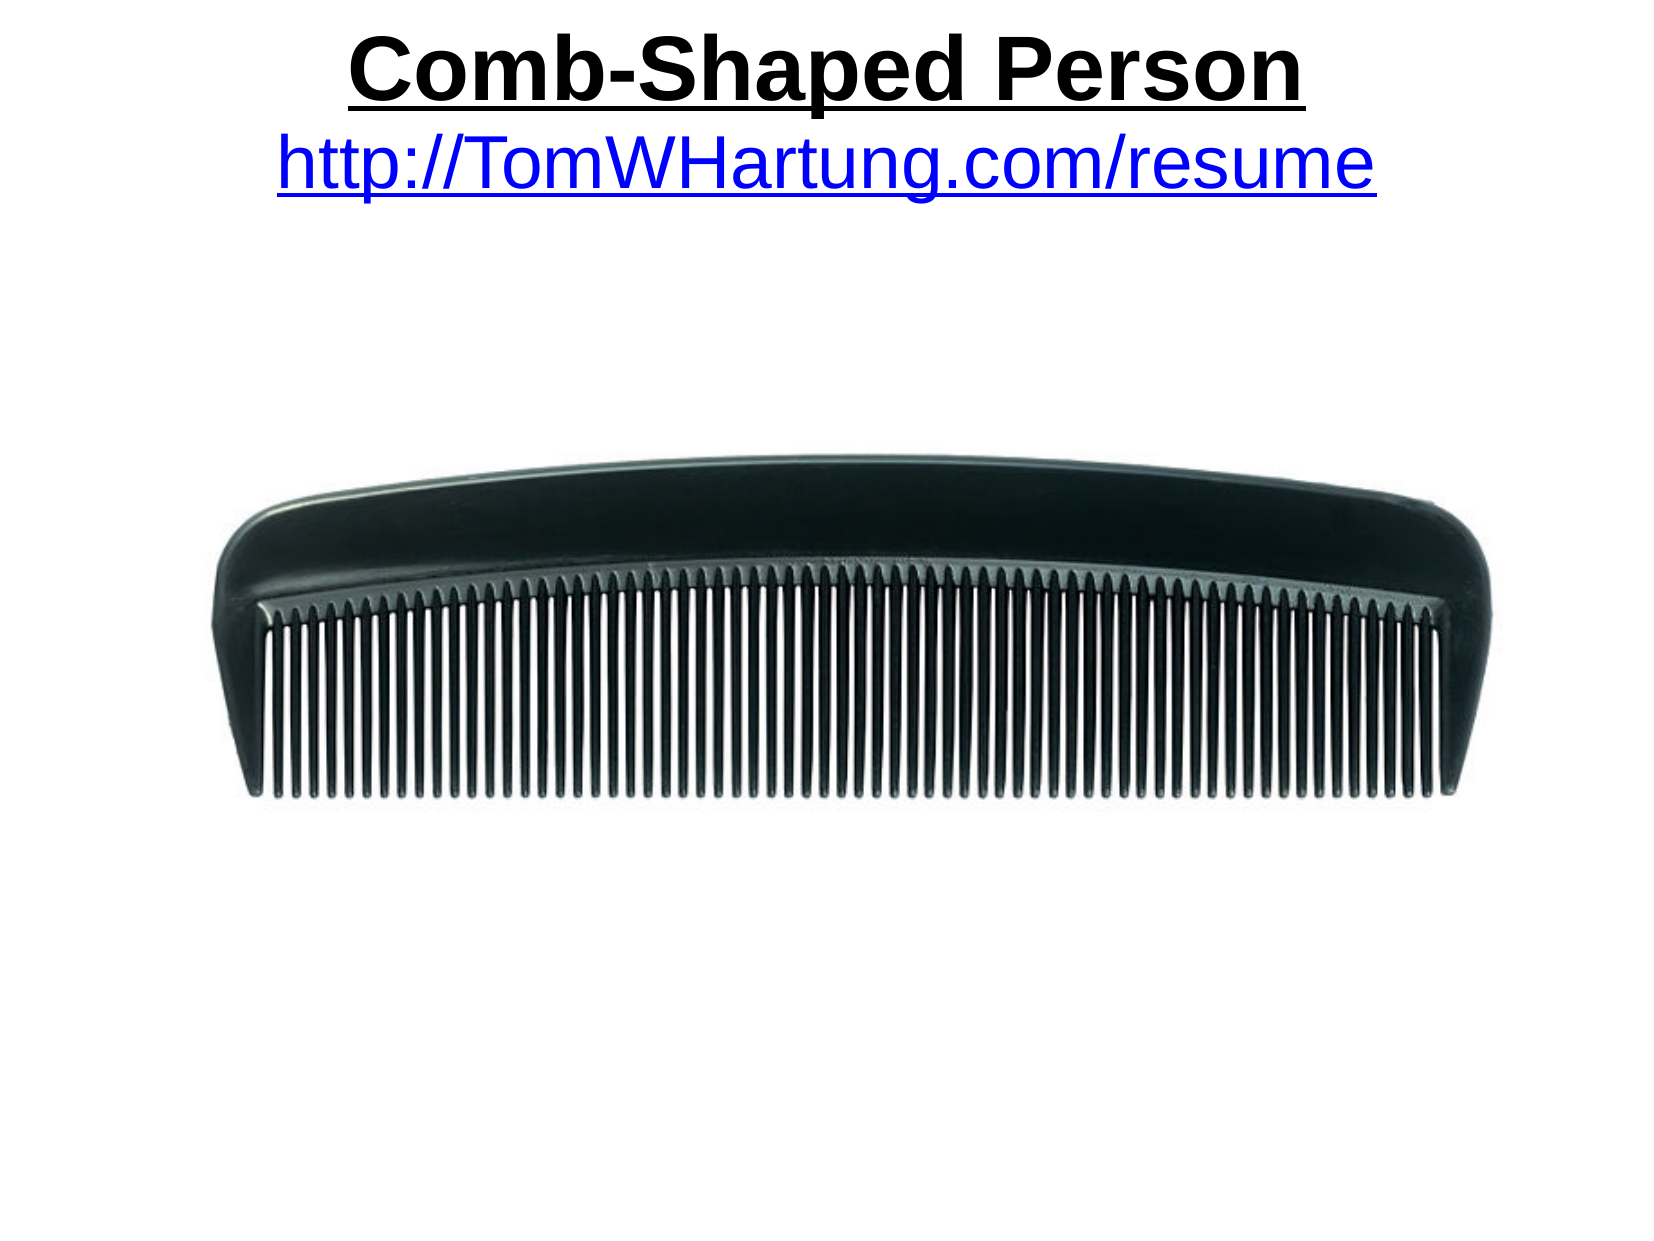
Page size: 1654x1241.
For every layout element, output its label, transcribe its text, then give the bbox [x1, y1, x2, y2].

title Comb-Shaped Person http://TomWHartung.com/resume [82, 17, 1571, 289]
picture [134, 135, 1576, 1096]
